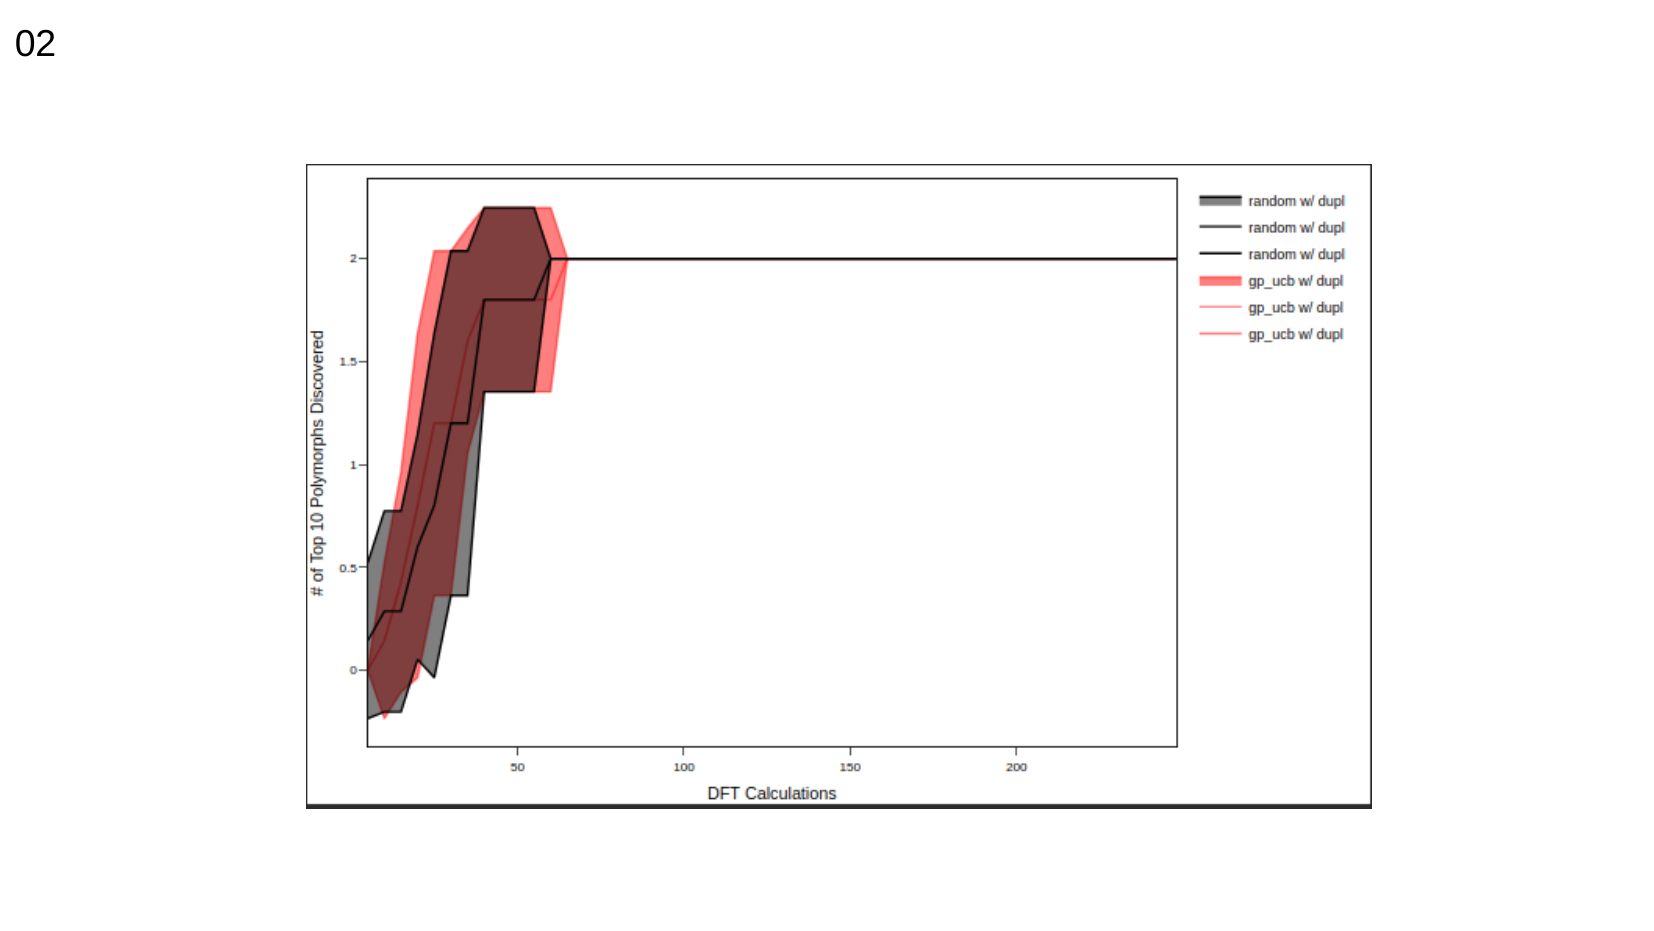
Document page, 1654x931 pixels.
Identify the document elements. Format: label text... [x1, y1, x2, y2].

picture [306, 164, 1372, 809]
text_box 02 [0, 15, 766, 72]
